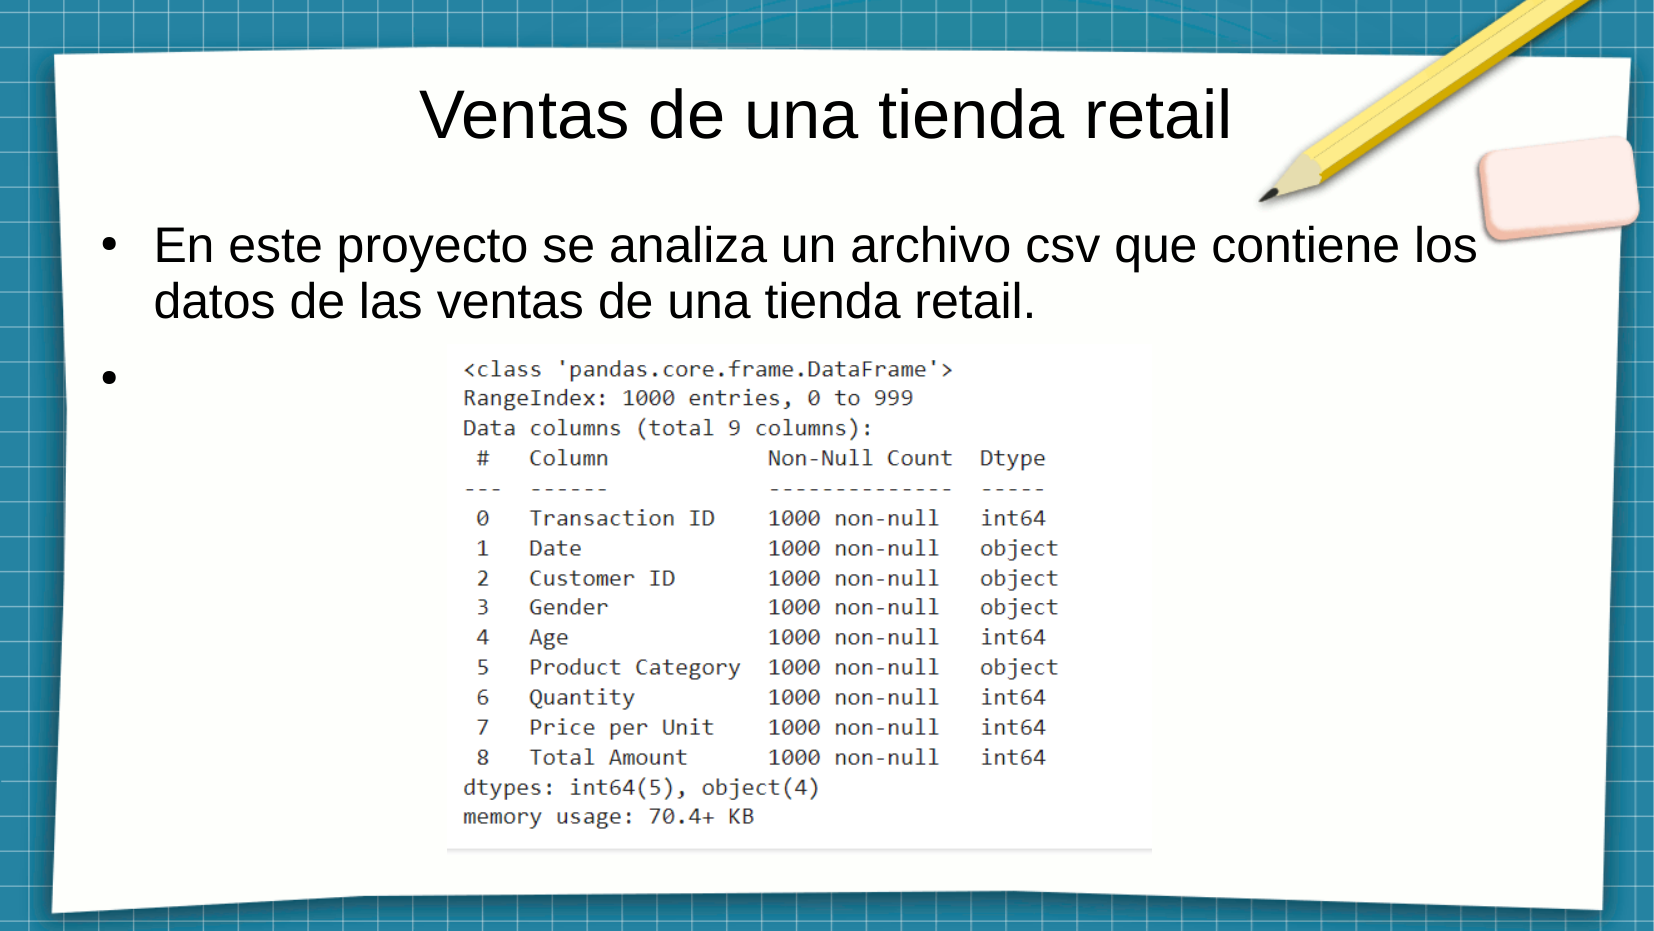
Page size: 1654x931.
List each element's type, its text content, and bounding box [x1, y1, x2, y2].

picture [0, 0, 1654, 931]
list En este proyecto se analiza un archivo csv que contiene los datos de las ventas de una tienda retail. [82, 217, 1571, 758]
title Ventas de una tienda retail [82, 37, 1571, 193]
